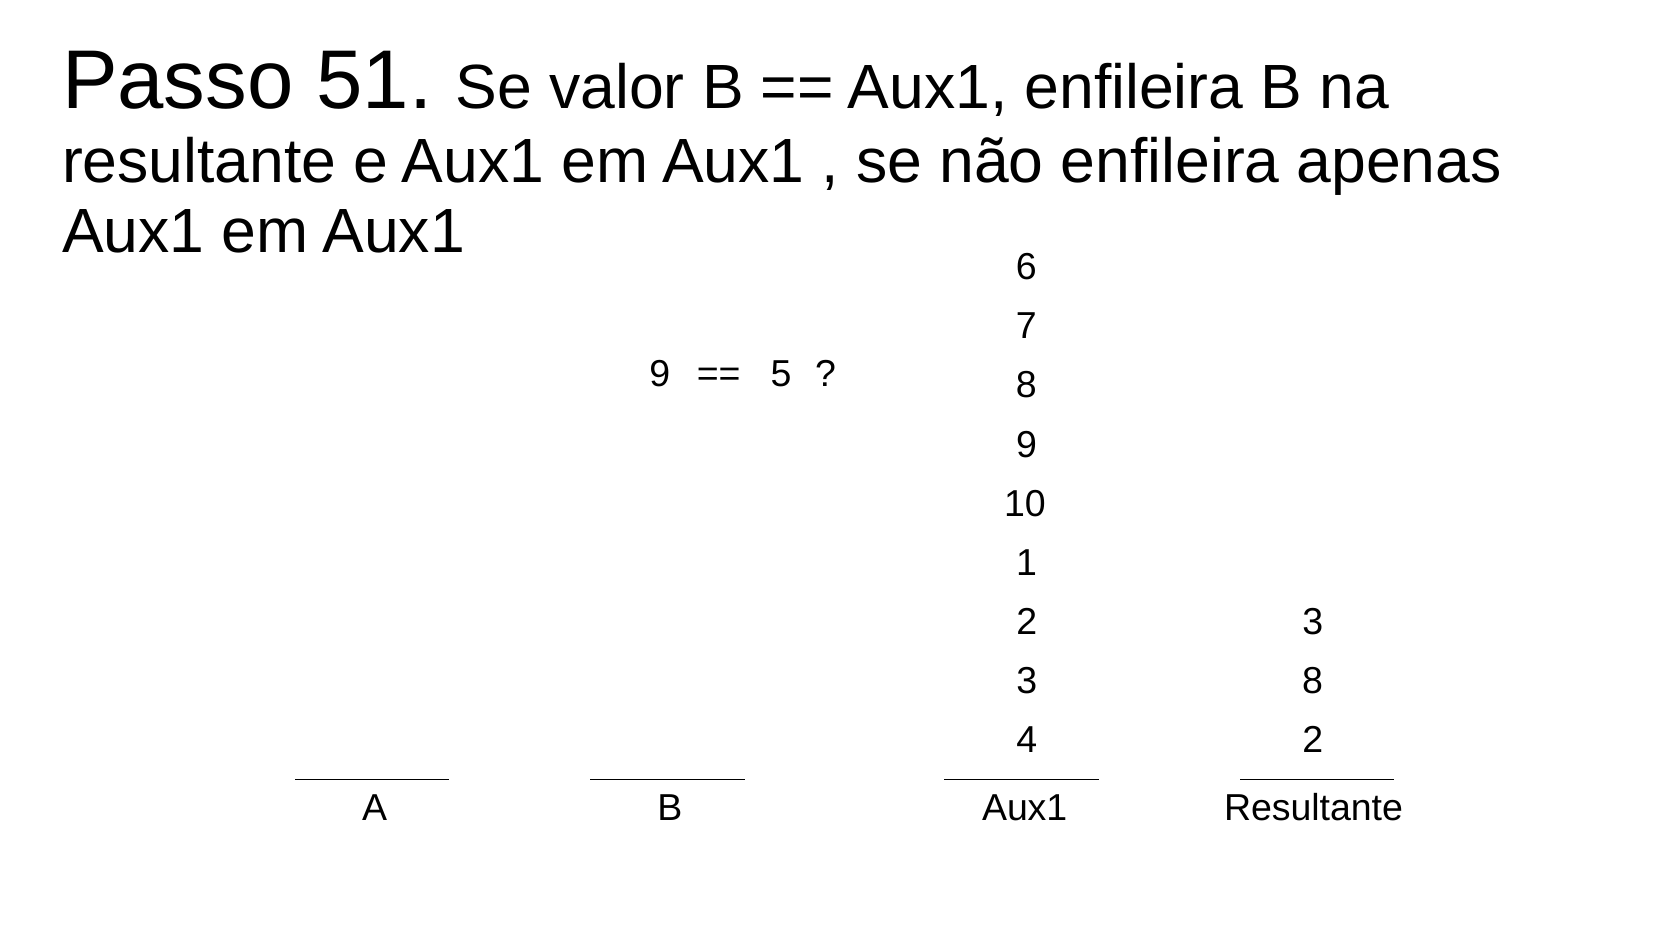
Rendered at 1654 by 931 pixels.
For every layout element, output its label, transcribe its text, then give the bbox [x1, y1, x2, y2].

text_box ? [800, 344, 851, 402]
text_box Resultante [1209, 779, 1418, 837]
text_box 2 [1001, 592, 1052, 650]
text_box 5 [756, 344, 800, 402]
text_box 9 [634, 344, 682, 402]
text_box B [642, 780, 698, 837]
text_box 4 [1001, 710, 1052, 768]
text_box == [682, 344, 756, 402]
text_box Passo 51. Se valor B == Aux1, enfileira B na resultante e Aux1 em Aux1 , se não enfileira apenas Aux1 em Aux1 [47, 25, 1607, 274]
text_box 8 [1001, 356, 1052, 414]
text_box 1 [1001, 533, 1052, 591]
text_box 2 [1287, 710, 1338, 768]
text_box 3 [1001, 651, 1052, 709]
text_box 10 [989, 474, 1061, 532]
text_box 7 [1001, 297, 1052, 355]
text_box 8 [1287, 651, 1338, 709]
text_box Aux1 [967, 780, 1083, 837]
text_box 9 [1001, 415, 1052, 473]
text_box 3 [1287, 592, 1338, 650]
text_box A [347, 779, 508, 837]
text_box 6 [1001, 238, 1052, 296]
